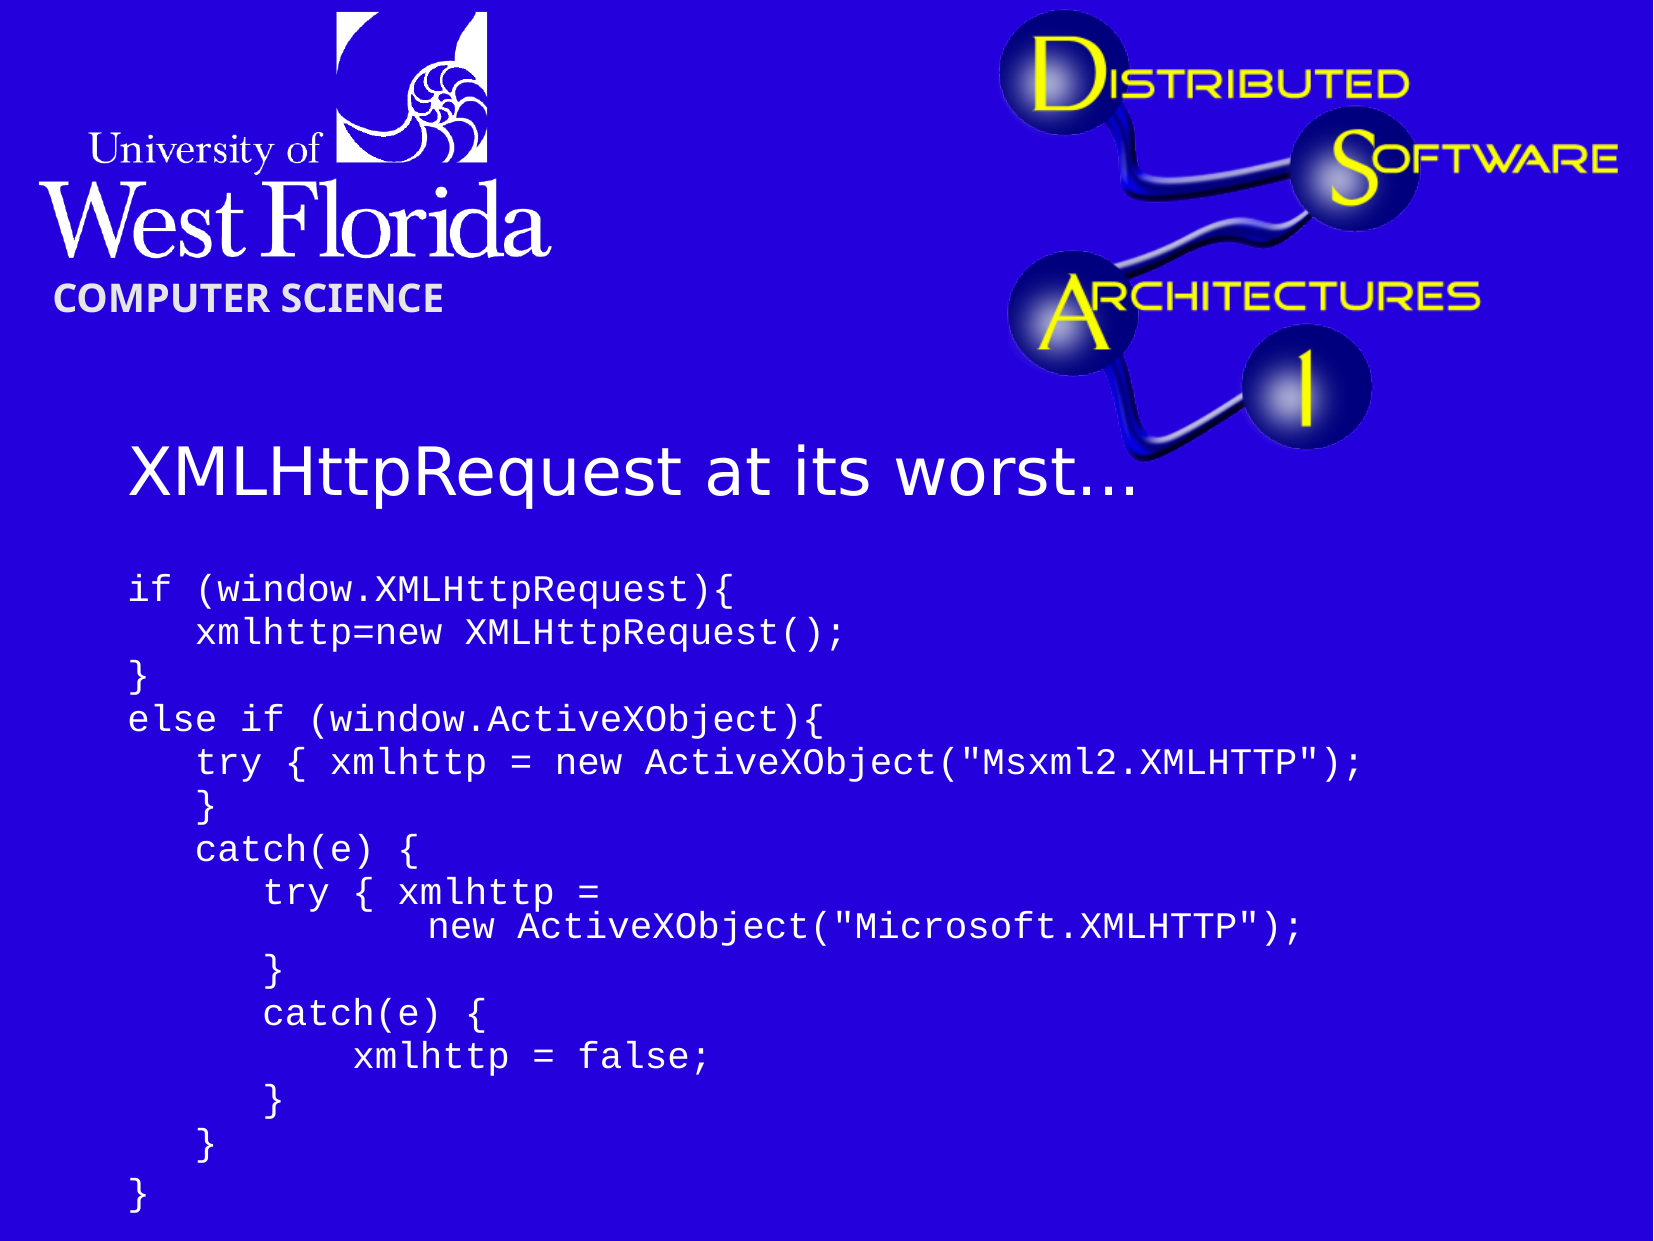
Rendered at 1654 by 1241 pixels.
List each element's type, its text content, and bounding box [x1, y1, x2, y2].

picture [37, 0, 559, 262]
text_box COMPUTER SCIENCE [37, 262, 563, 325]
picture [910, 0, 1653, 506]
text_box XMLHttpRequest at its worst... if (window.XMLHttpRequest){ xmlhttp=new XMLHttpRequest(); } else if (window.ActiveXObject){ try { xmlhttp = new ActiveXObject("Msxml2.XMLHTTP"); } catch(e) { try { xmlhttp = new ActiveXObject("Microsoft.XMLHTTP"); } catch(e) { xmlhttp = false; } } } [112, 426, 1426, 1221]
